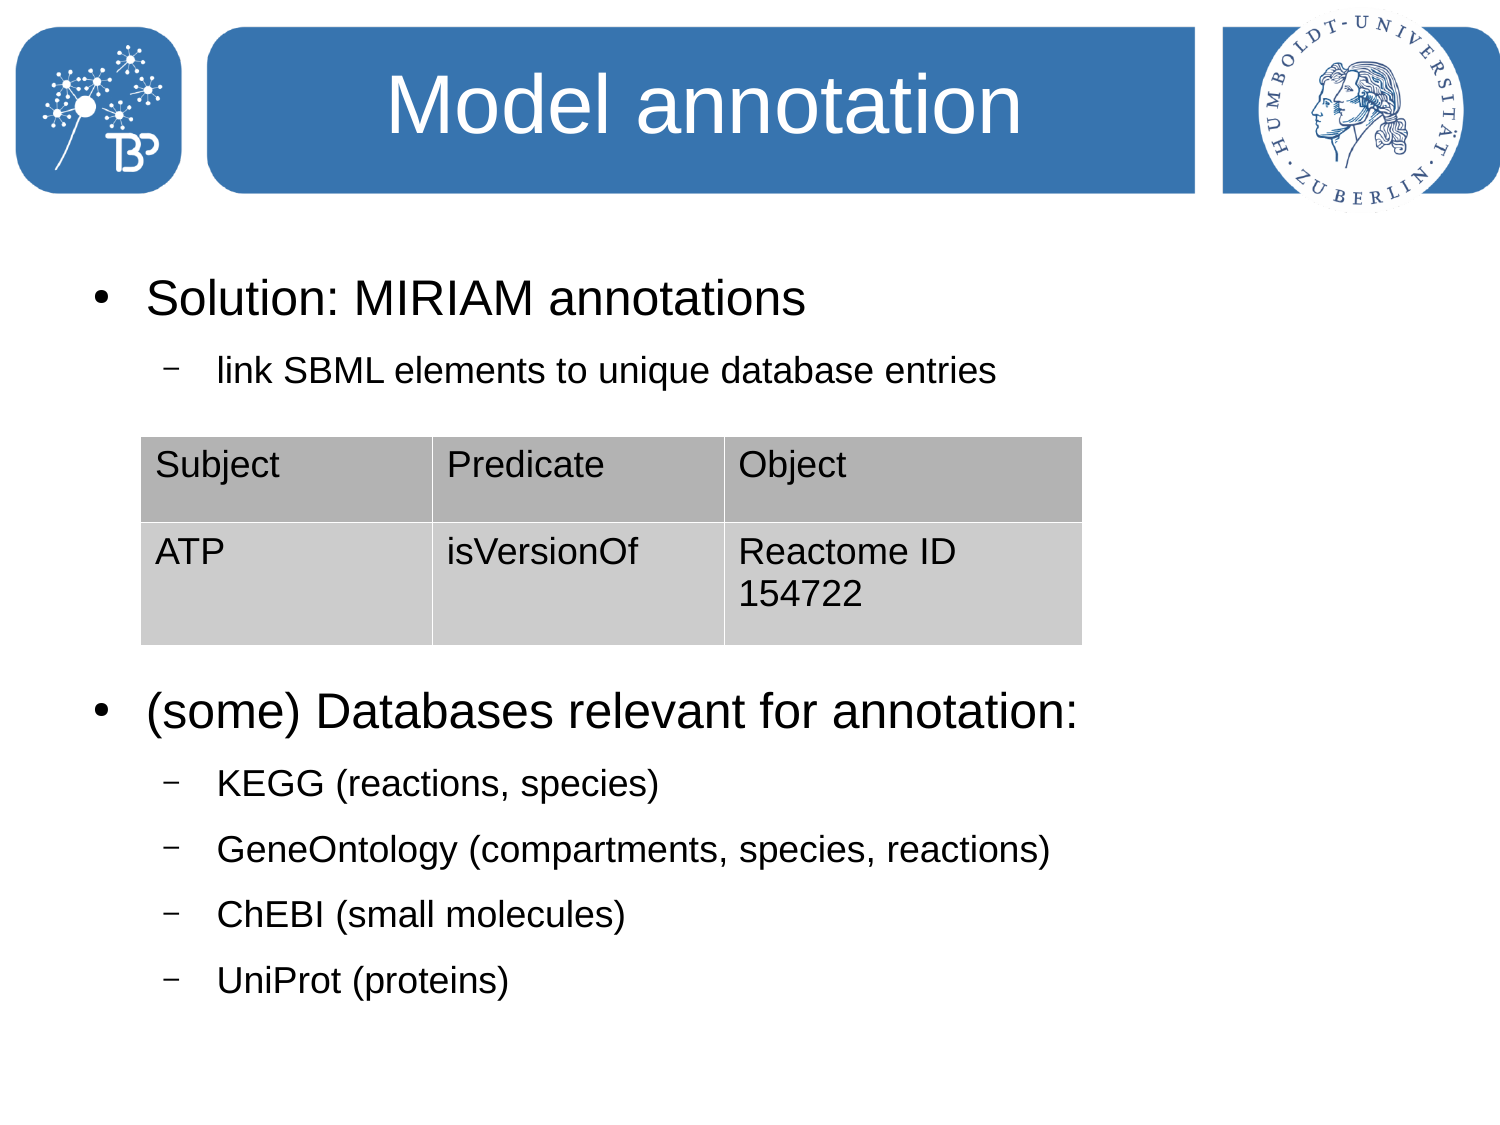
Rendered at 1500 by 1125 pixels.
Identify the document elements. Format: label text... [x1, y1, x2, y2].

list Solution: MIRIAM annotations link SBML elements to unique database entries (some) Databases relevant for annotation: KEGG (reactions, species) GeneOntology (compartments, species, reactions) ChEBI (small molecules) UniProt (proteins) [75, 270, 1425, 1081]
table_header Predicate [433, 437, 724, 522]
table_cell ATP [141, 523, 432, 645]
title Model annotation [240, 45, 1171, 165]
table_cell isVersionOf [433, 523, 724, 645]
table_header Subject [141, 437, 432, 522]
table_cell Reactome ID 154722 [725, 523, 1082, 645]
table_header Object [725, 437, 1082, 522]
picture [15, 7, 1500, 213]
